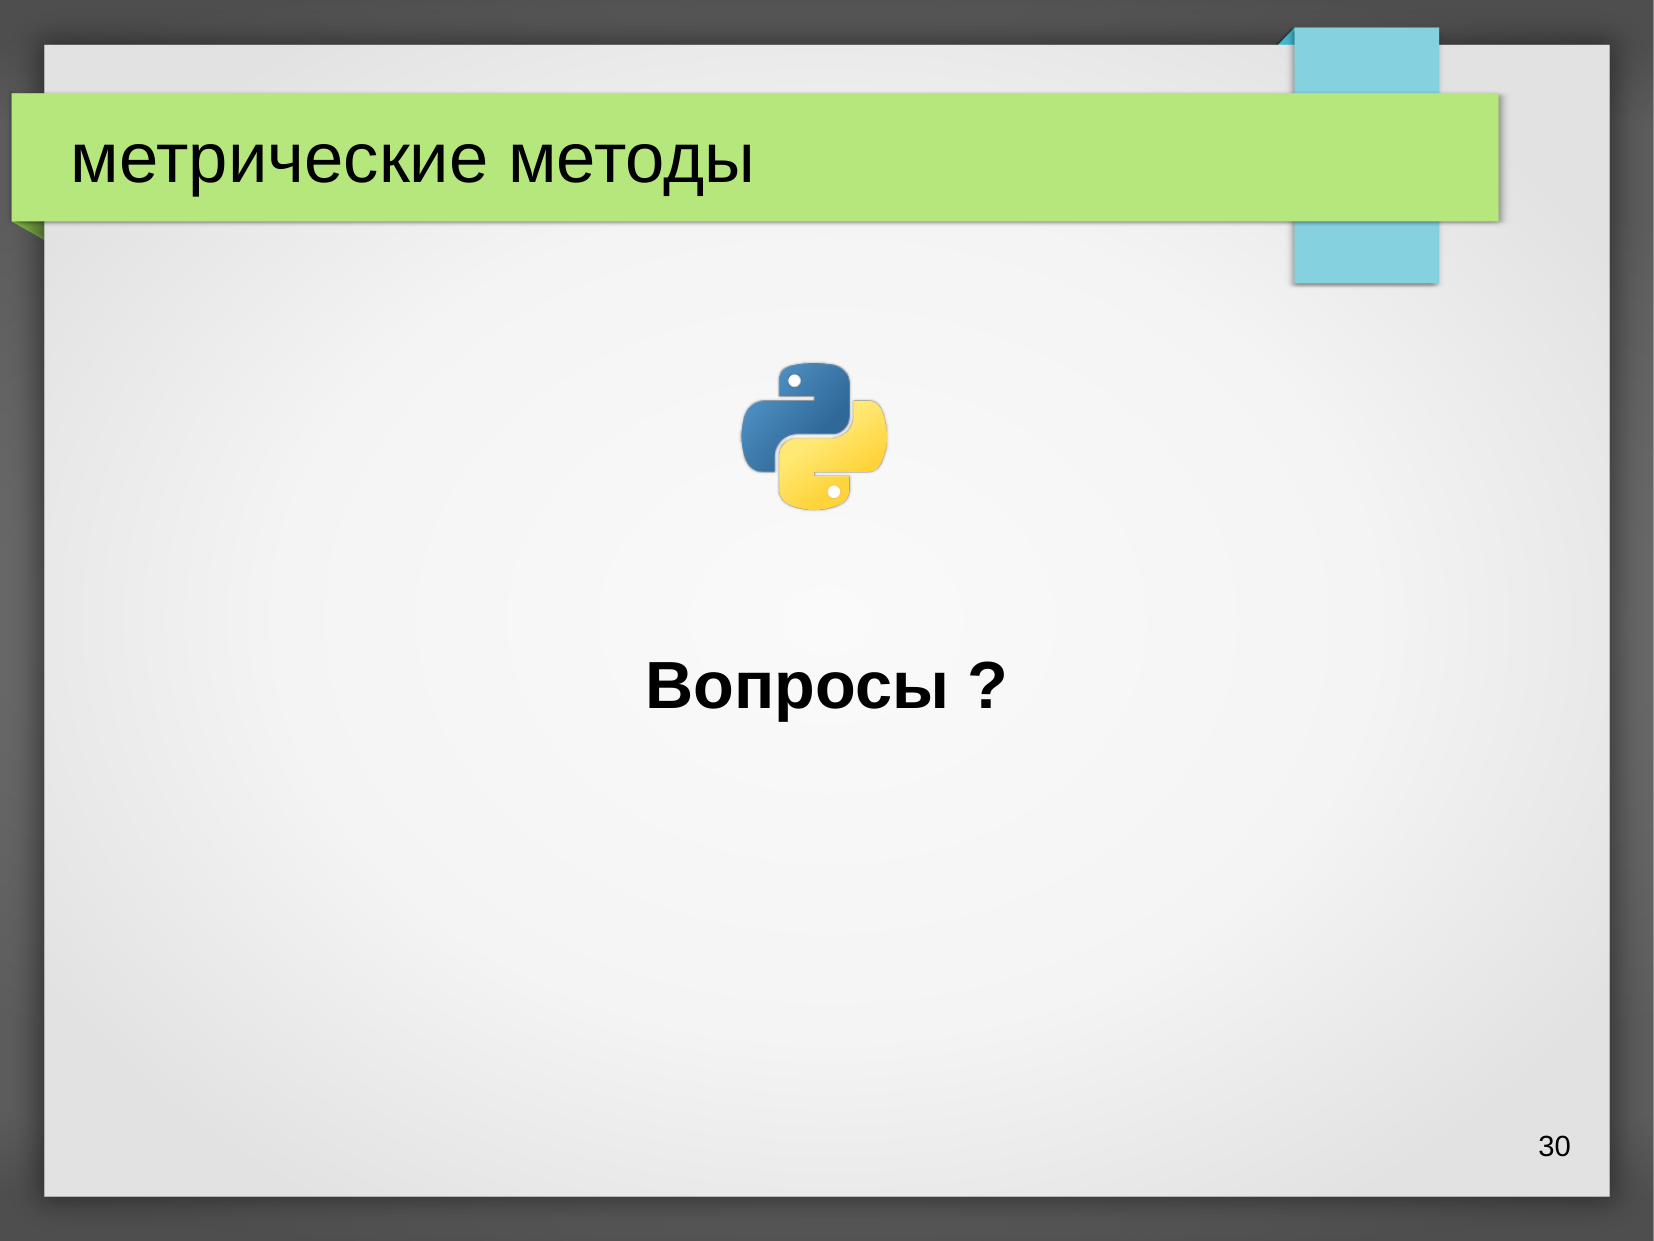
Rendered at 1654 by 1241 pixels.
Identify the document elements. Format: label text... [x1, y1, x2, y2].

picture [0, 0, 1654, 1241]
title метрические методы [70, 118, 1205, 199]
subtitle Вопросы ? [82, 236, 1571, 1134]
